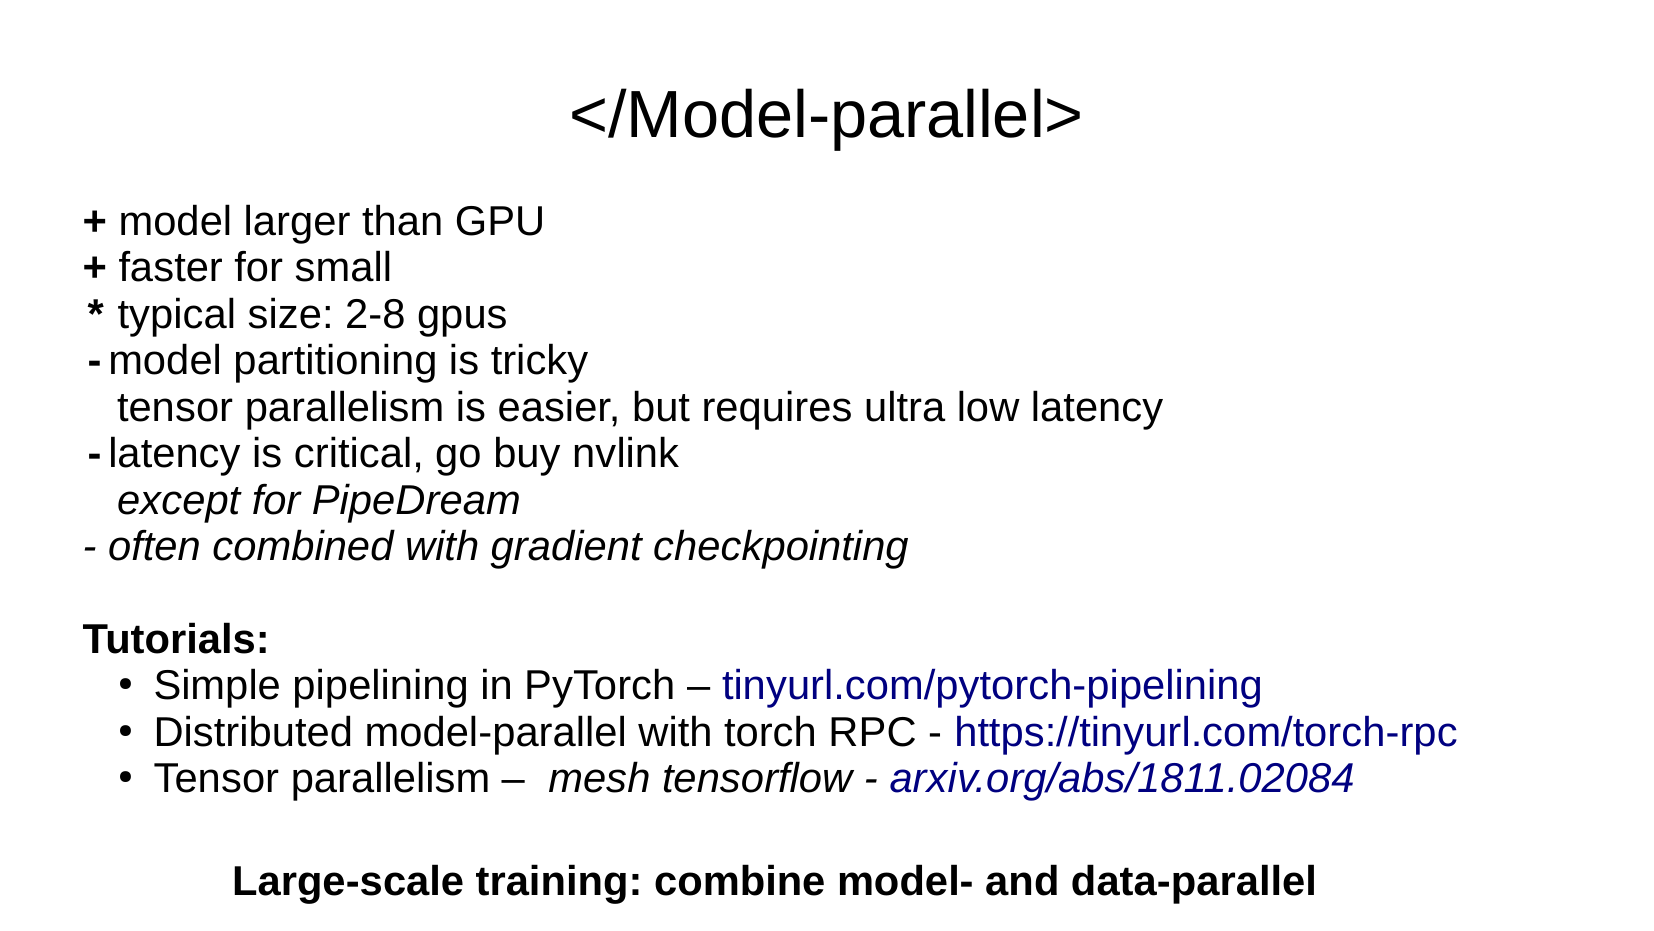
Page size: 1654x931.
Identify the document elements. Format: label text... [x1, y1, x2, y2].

text_box Large-scale training: combine model- and data-parallel [217, 850, 1459, 913]
title </Model-parallel> [82, 37, 1571, 193]
subtitle + model larger than GPU + faster for small * typical size: 2-8 gpus - model partitioning is tricky tensor parallelism is easier, but requires ultra low latency - latency is critical, go buy nvlink except for PipeDream - often combined with gradient checkpointing Tutorials: Simple pipelining in PyTorch – tinyurl.com/pytorch-pipelining Distributed model-parallel with torch RPC - https://tinyurl.com/torch-rpc Tensor parallelism – mesh tensorflow - arxiv.org/abs/1811.02084 [82, 197, 1571, 849]
